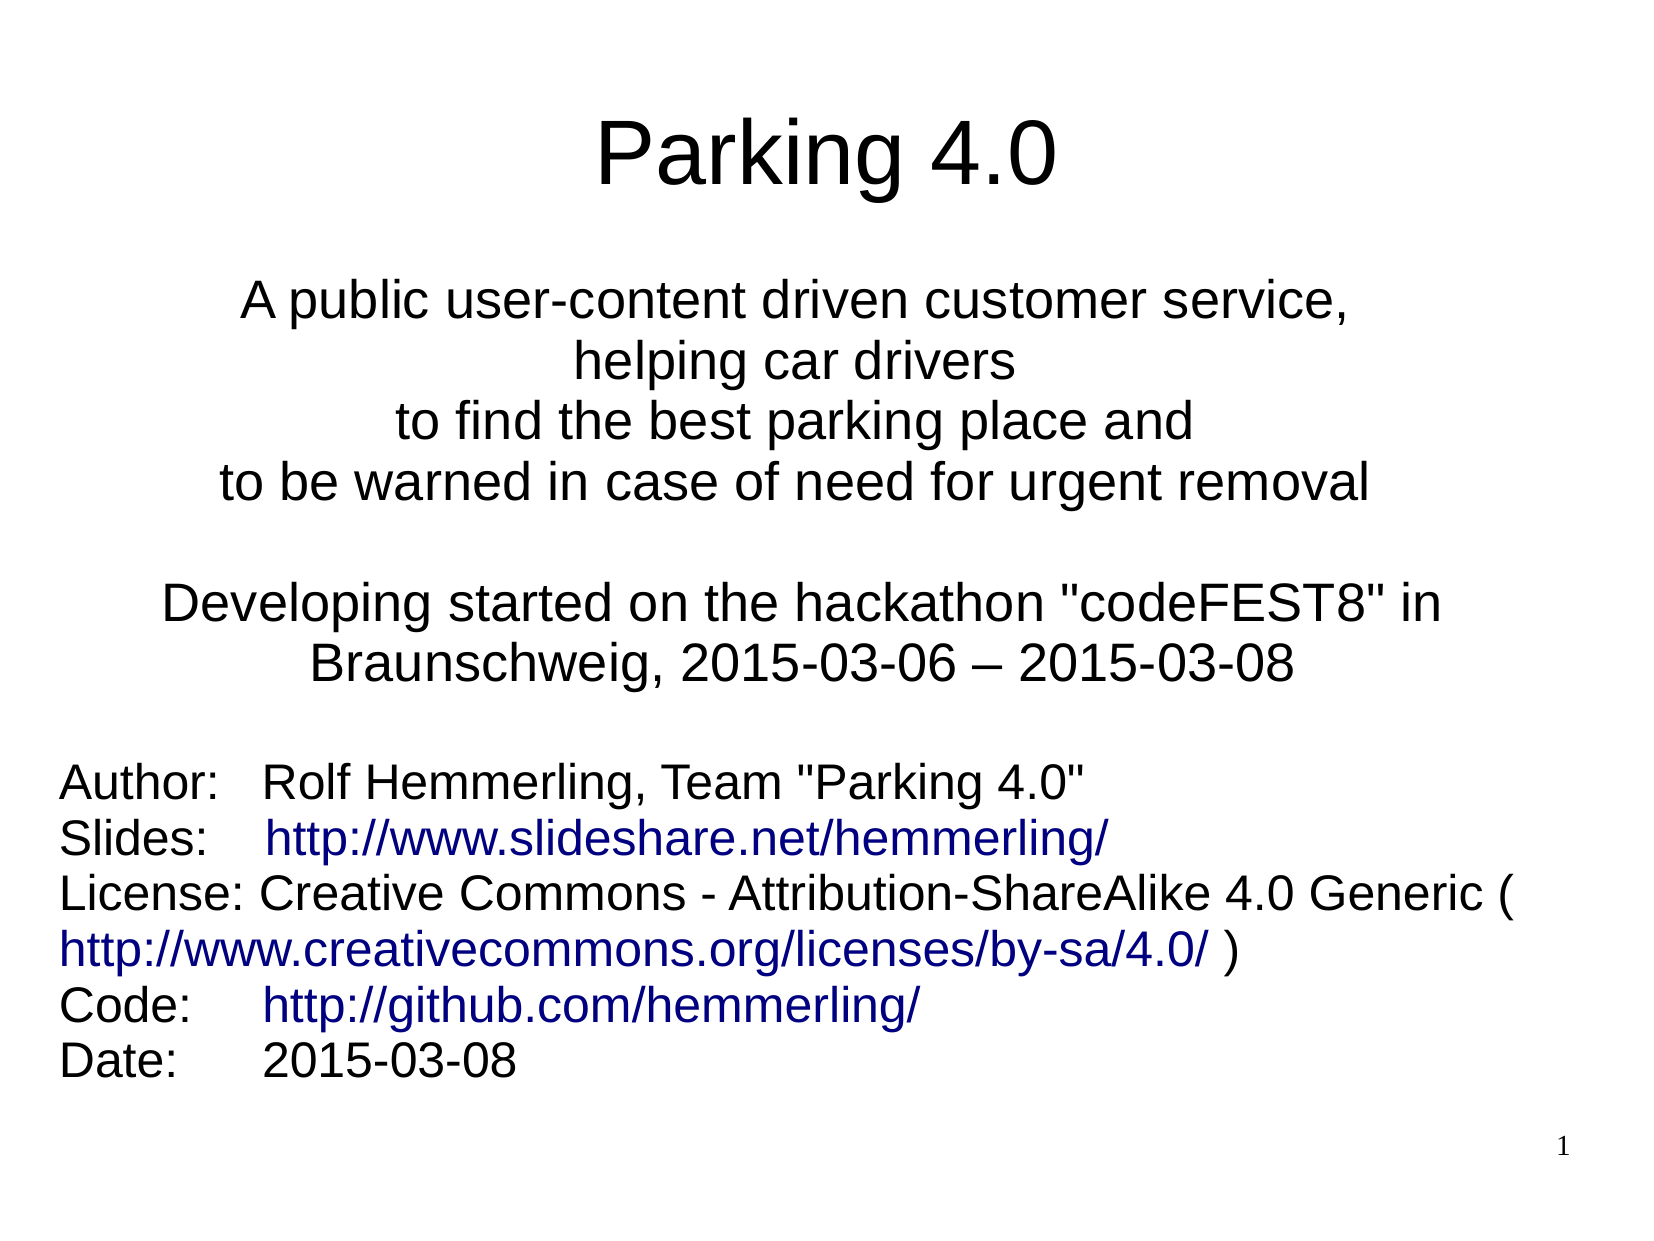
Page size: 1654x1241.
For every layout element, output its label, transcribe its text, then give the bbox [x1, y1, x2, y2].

title Parking 4.0 [82, 49, 1571, 257]
subtitle A public user-content driven customer service, helping car drivers to find the best parking place and to be warned in case of need for urgent removal Developing started on the hackathon "codeFEST8" in Braunschweig, 2015-03-06 – 2015-03-08 Author: Rolf Hemmerling, Team "Parking 4.0" Slides: http://www.slideshare.net/hemmerling/ License: Creative Commons - Attribution-ShareAlike 4.0 Generic ( http://www.creativecommons.org/licenses/by-sa/4.0/ ) Code: http://github.com/hemmerling/ Date: 2015-03-08 [59, 236, 1548, 1122]
